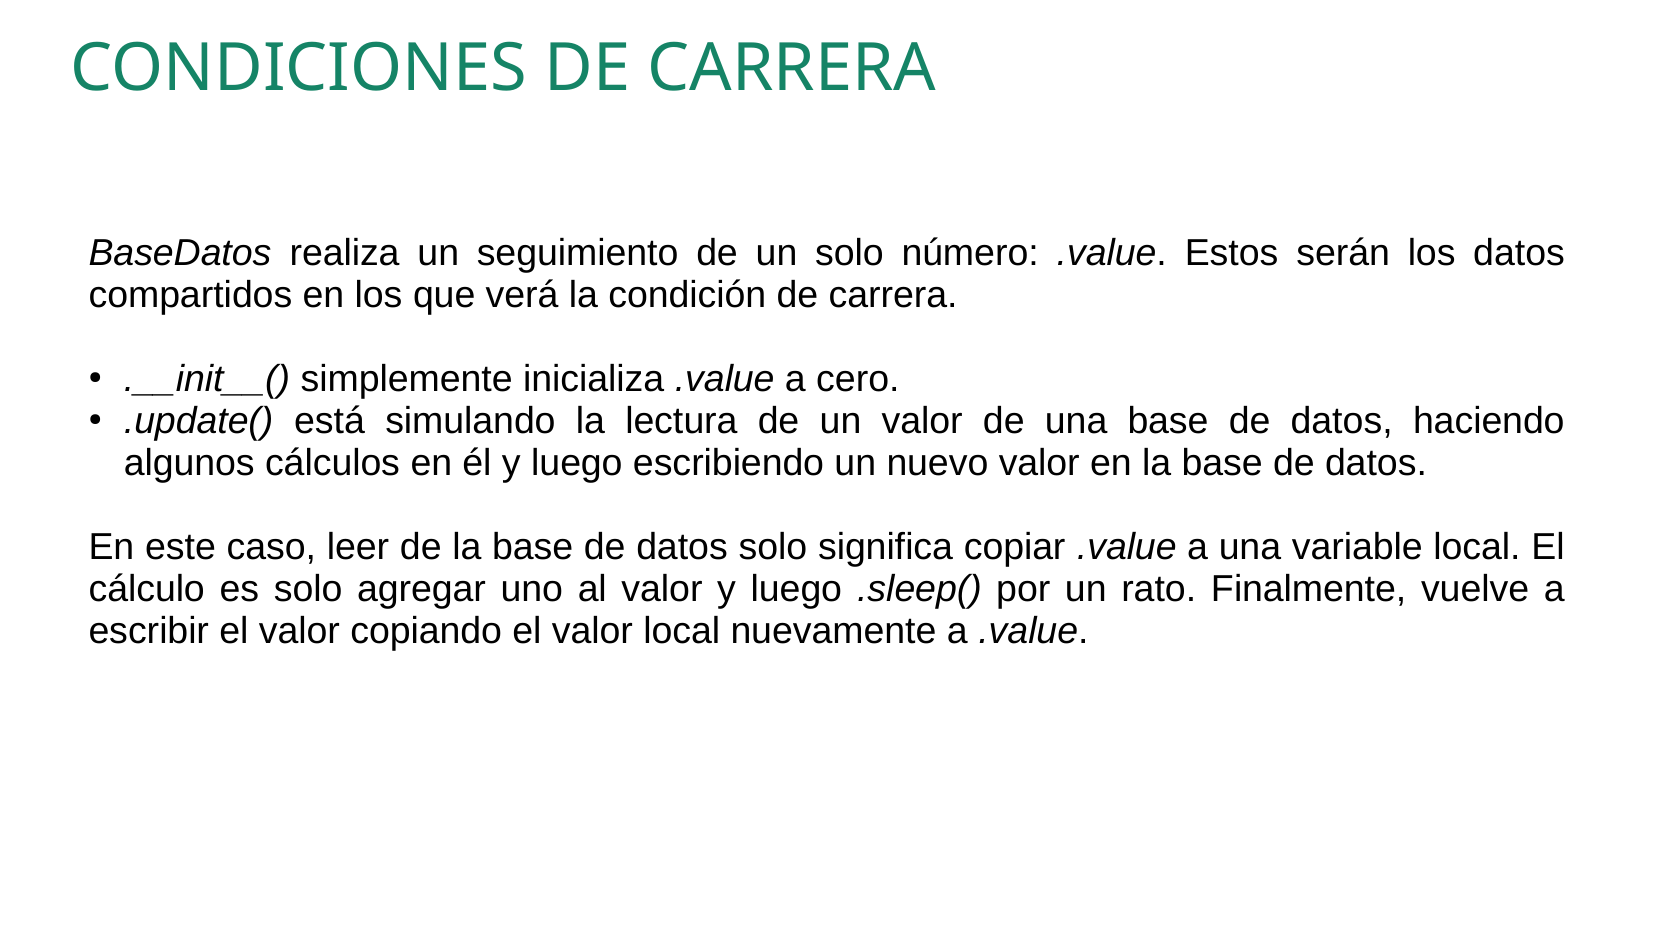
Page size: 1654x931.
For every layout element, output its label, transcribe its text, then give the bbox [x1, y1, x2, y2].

title CONDICIONES DE CARRERA [70, 0, 1447, 159]
text_box BaseDatos realiza un seguimiento de un solo número: .value. Estos serán los datos compartidos en los que verá la condición de carrera. .__init__() simplemente inicializa .value a cero. .update() está simulando la lectura de un valor de una base de datos, haciendo algunos cálculos en él y luego escribiendo un nuevo valor en la base de datos. En este caso, leer de la base de datos solo significa copiar .value a una variable local. El cálculo es solo agregar uno al valor y luego .sleep() por un rato. Finalmente, vuelve a escribir el valor copiando el valor local nuevamente a .value. [73, 224, 1580, 744]
